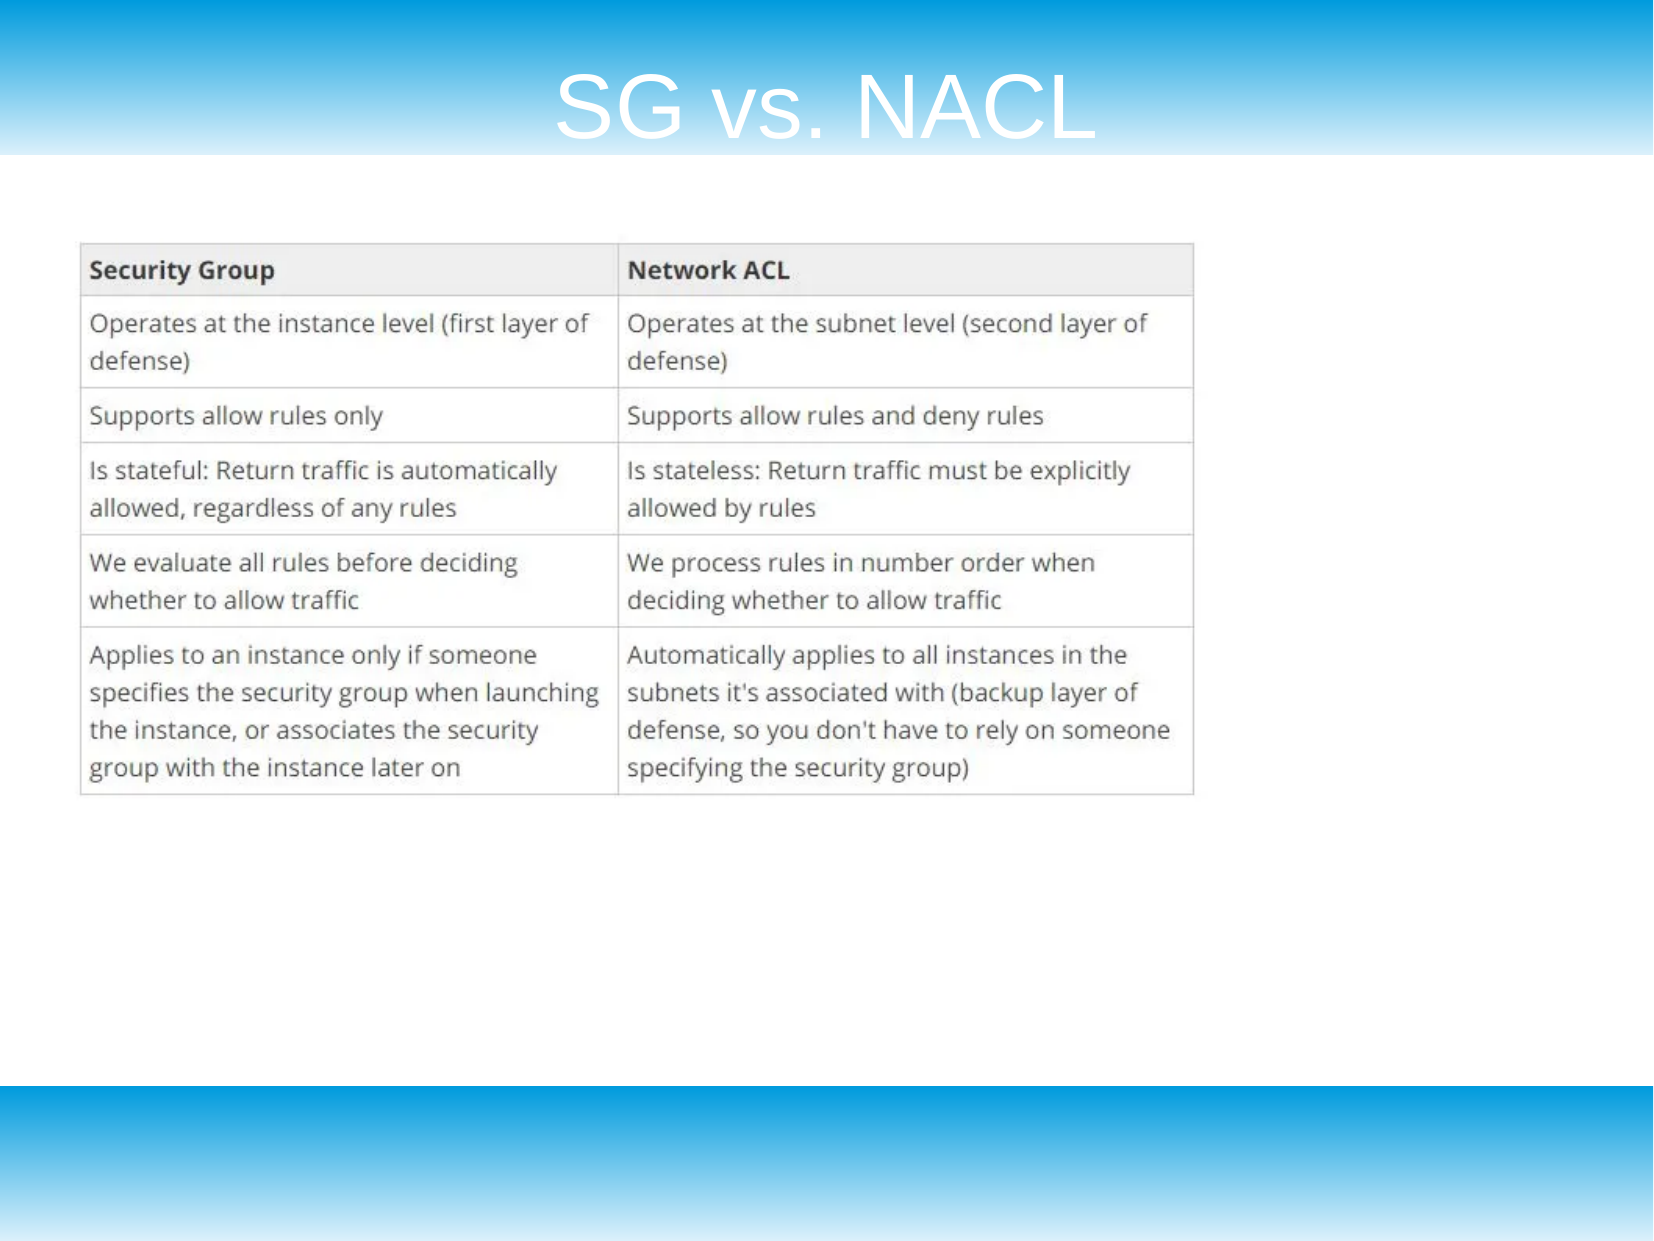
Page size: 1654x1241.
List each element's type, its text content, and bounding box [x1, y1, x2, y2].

picture [63, 223, 1218, 811]
title SG vs. NACL [82, 49, 1571, 155]
